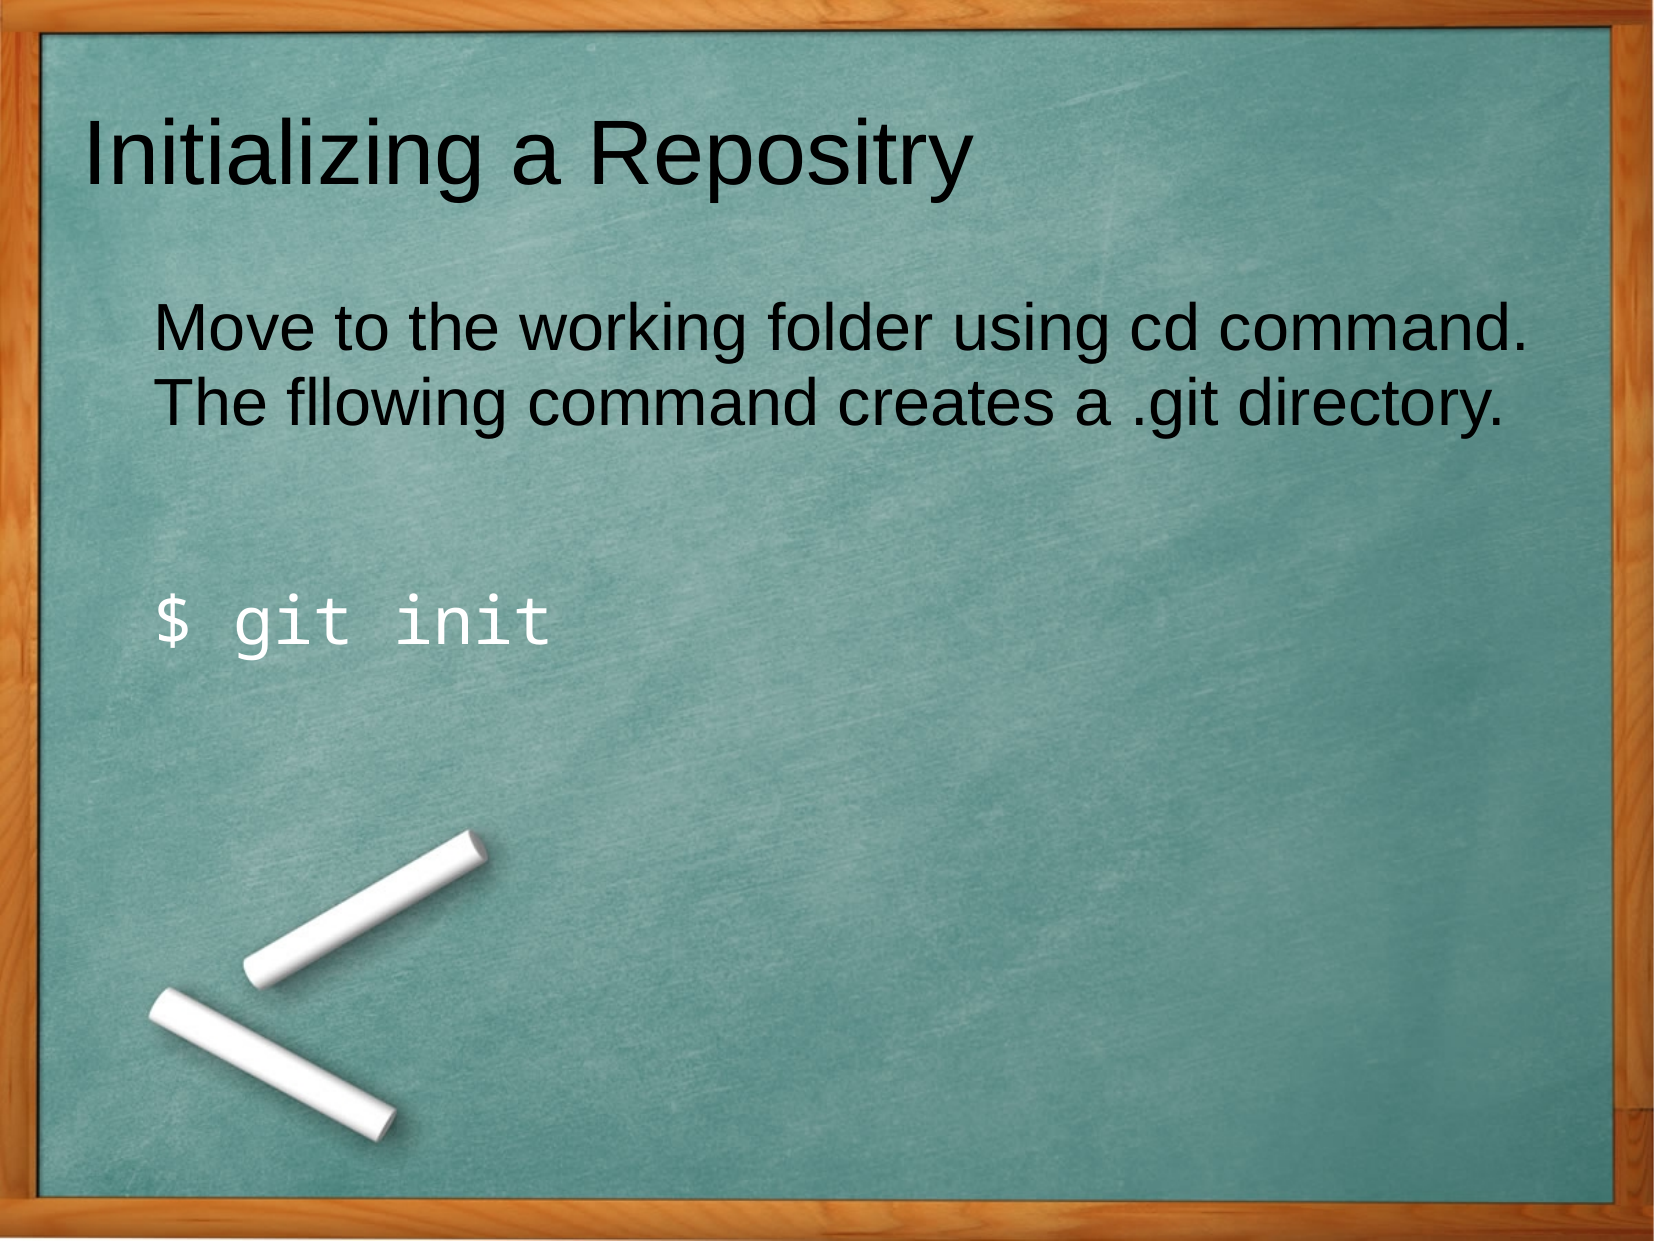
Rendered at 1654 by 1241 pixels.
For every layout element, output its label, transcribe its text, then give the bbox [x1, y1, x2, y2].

picture [0, 0, 1654, 1241]
list Move to the working folder using cd command. The fllowing command creates a .git directory. $ git init [82, 290, 1571, 1010]
title Initializing a Repositry [82, 49, 1571, 257]
